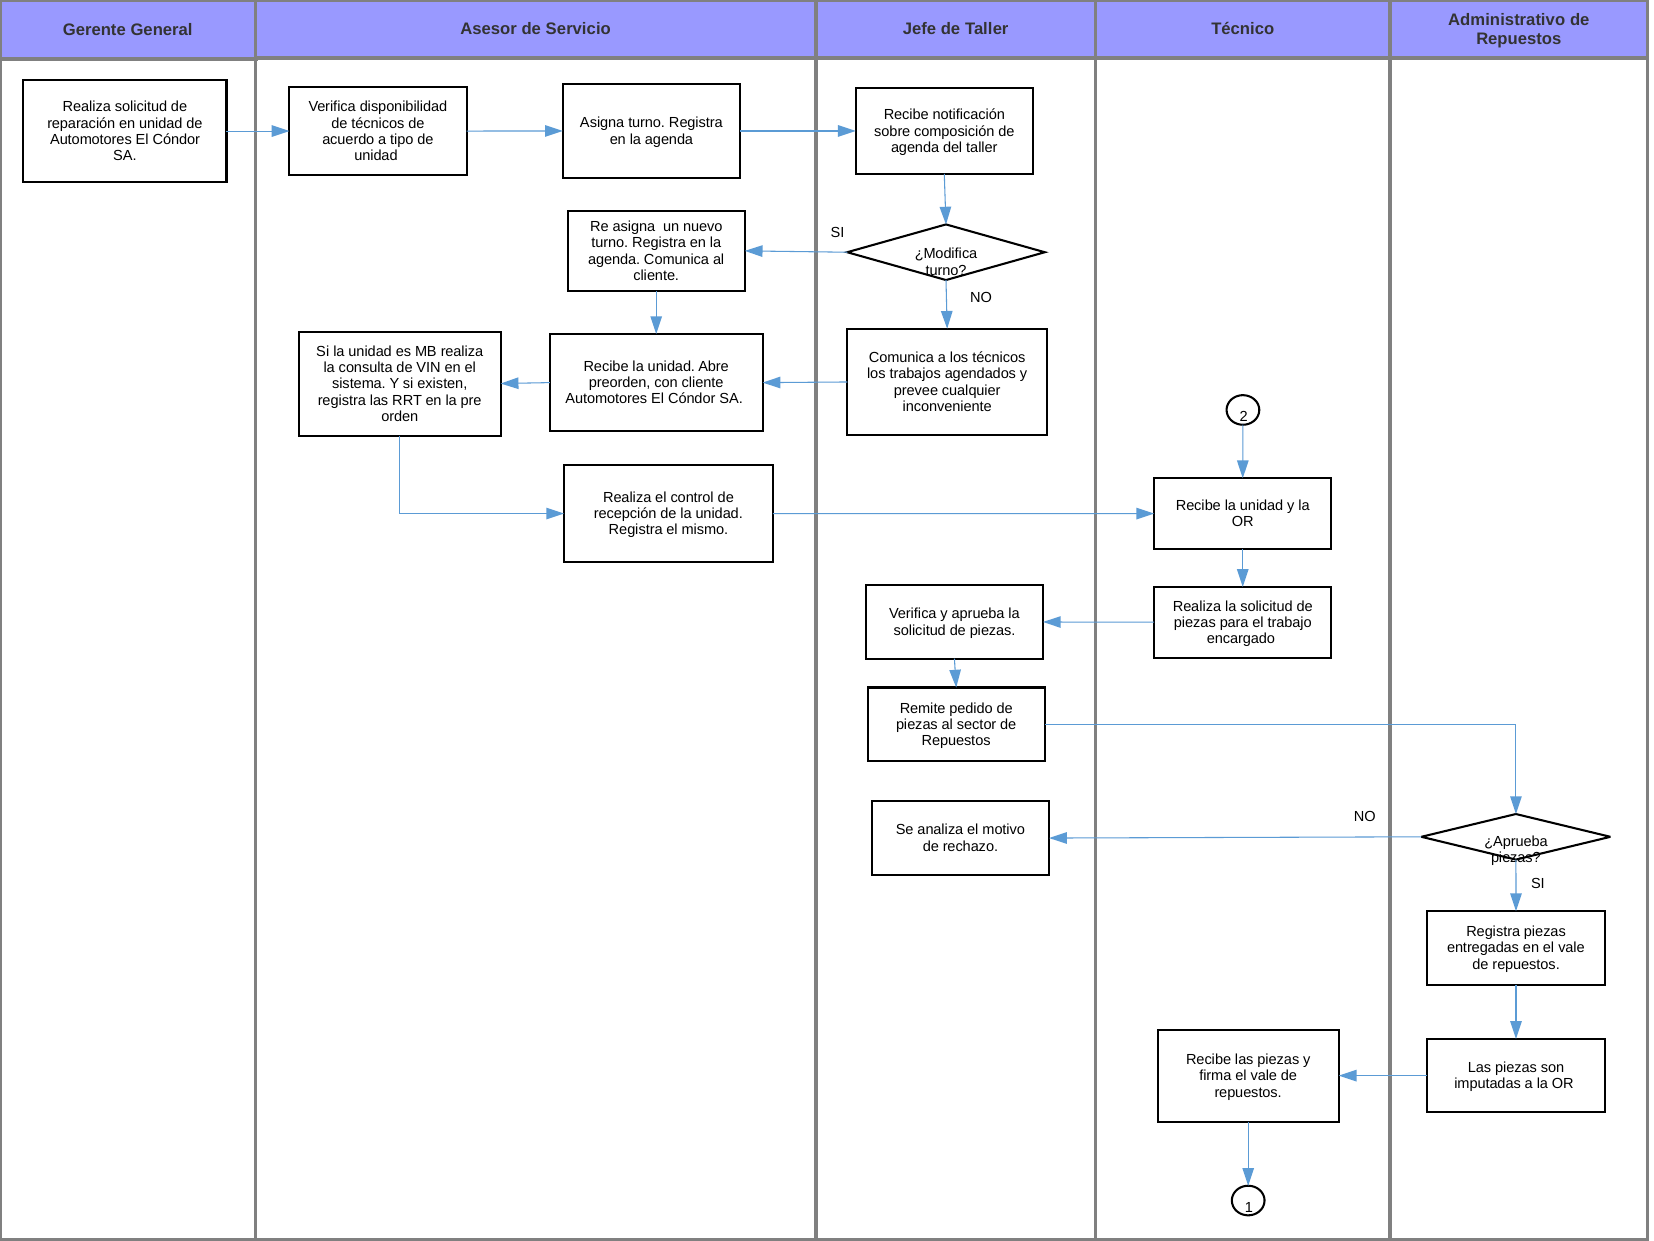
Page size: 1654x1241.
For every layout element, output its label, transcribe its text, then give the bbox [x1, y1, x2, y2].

text_box Recibe la unidad y la OR [1154, 478, 1332, 550]
text_box SI [813, 217, 862, 249]
text_box Si la unidad es MB realiza la consulta de VIN en el sistema. Y si existen, registra las RRT en la pre orden [298, 331, 501, 436]
text_box 2 [1226, 395, 1260, 425]
text_box Asigna turno. Registra en la agenda [562, 83, 741, 178]
text_box Remite pedido de piezas al sector de Repuestos [867, 687, 1045, 762]
text_box Asesor de Servicio [255, 0, 816, 58]
text_box Verifica y aprueba la solicitud de piezas. [865, 585, 1044, 659]
text_box Se analiza el motivo de rechazo. [871, 801, 1050, 875]
text_box Verifica disponibilidad de técnicos de acuerdo a tipo de unidad [289, 86, 467, 176]
text_box Técnico [1095, 0, 1390, 58]
text_box Recibe las piezas y firma el vale de repuestos. [1157, 1029, 1339, 1122]
text_box Comunica a los técnicos los trabajos agendados y prevee cualquier inconveniente [847, 328, 1048, 436]
text_box 1 [1231, 1185, 1265, 1216]
text_box Realiza solicitud de reparación en unidad de Automotores El Cóndor SA. [23, 79, 227, 183]
text_box Registra piezas entregadas en el vale de repuestos. [1427, 911, 1605, 985]
text_box Recibe la unidad. Abre preorden, con cliente Automotores El Cóndor SA. [549, 334, 763, 432]
text_box ¿Aprueba piezas? [1422, 814, 1611, 860]
text_box Realiza la solicitud de piezas para el trabajo encargado [1154, 586, 1332, 658]
text_box Realiza el control de recepción de la unidad. Registra el mismo. [564, 464, 773, 563]
text_box NO [954, 282, 1008, 324]
text_box Las piezas son imputadas a la OR [1427, 1038, 1605, 1113]
text_box Administrativo de Repuestos [1390, 0, 1648, 58]
text_box ¿Modifica turno? [848, 224, 1045, 280]
text_box NO [1338, 801, 1392, 843]
text_box Gerente General [0, 0, 256, 60]
text_box SI [1514, 868, 1562, 900]
text_box Re asigna un nuevo turno. Registra en la agenda. Comunica al cliente. [567, 210, 745, 292]
text_box Jefe de Taller [816, 0, 1095, 58]
text_box Recibe notificación sobre composición de agenda del taller [855, 88, 1033, 174]
